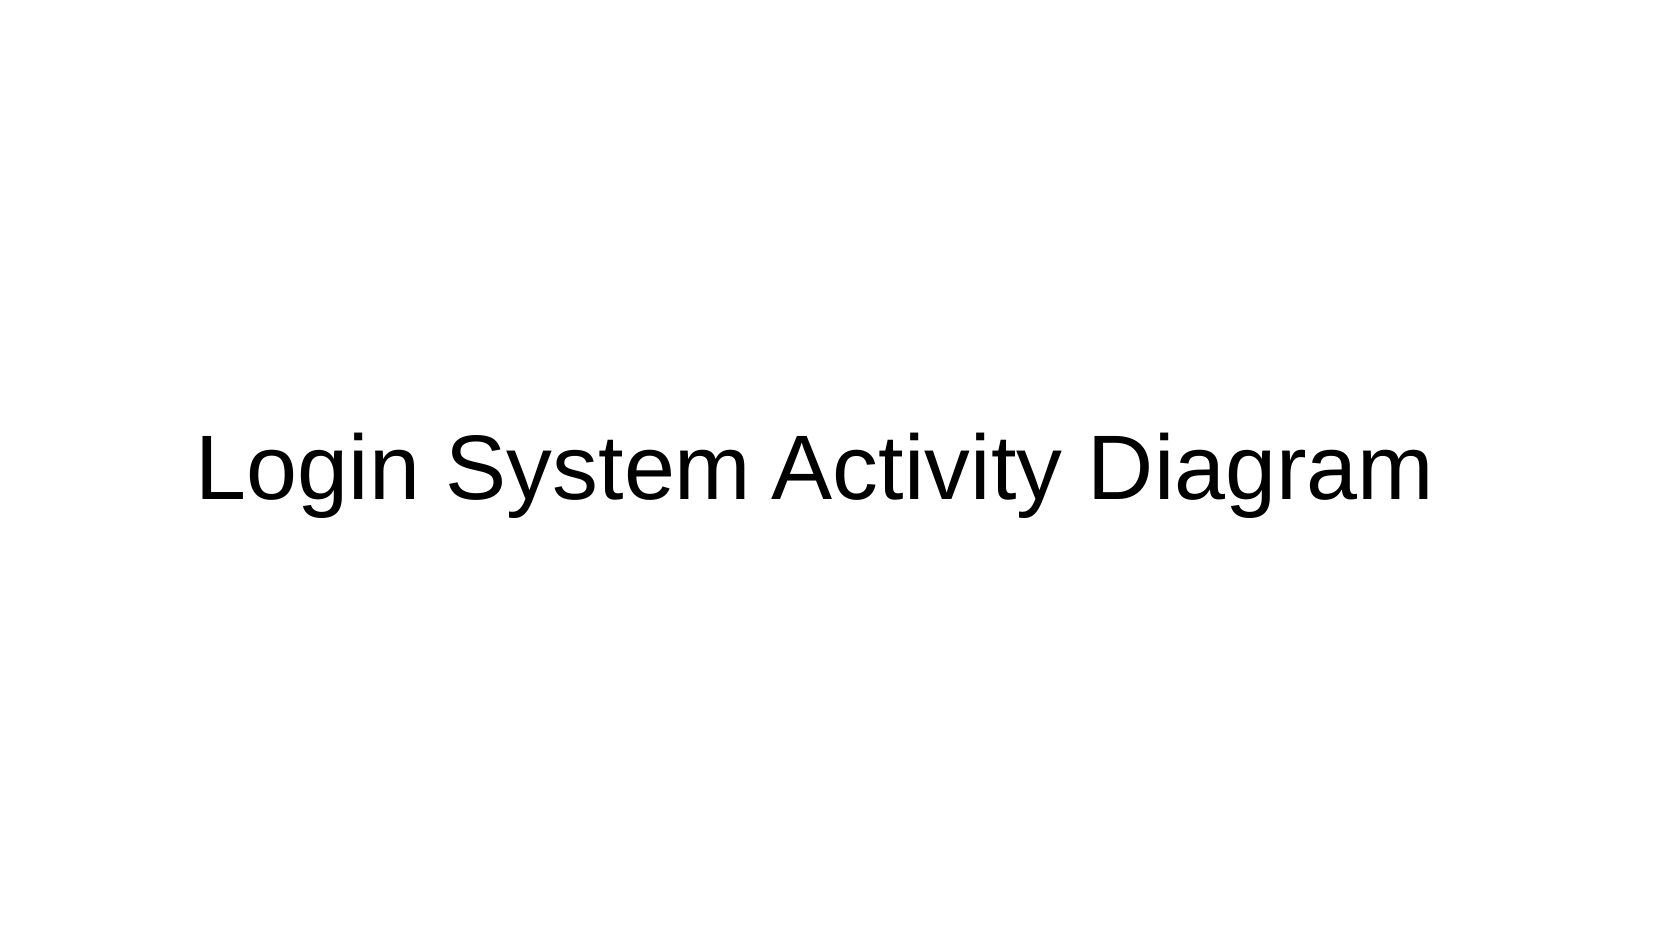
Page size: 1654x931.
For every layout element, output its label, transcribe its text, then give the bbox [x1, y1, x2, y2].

title Login System Activity Diagram [71, 390, 1561, 546]
